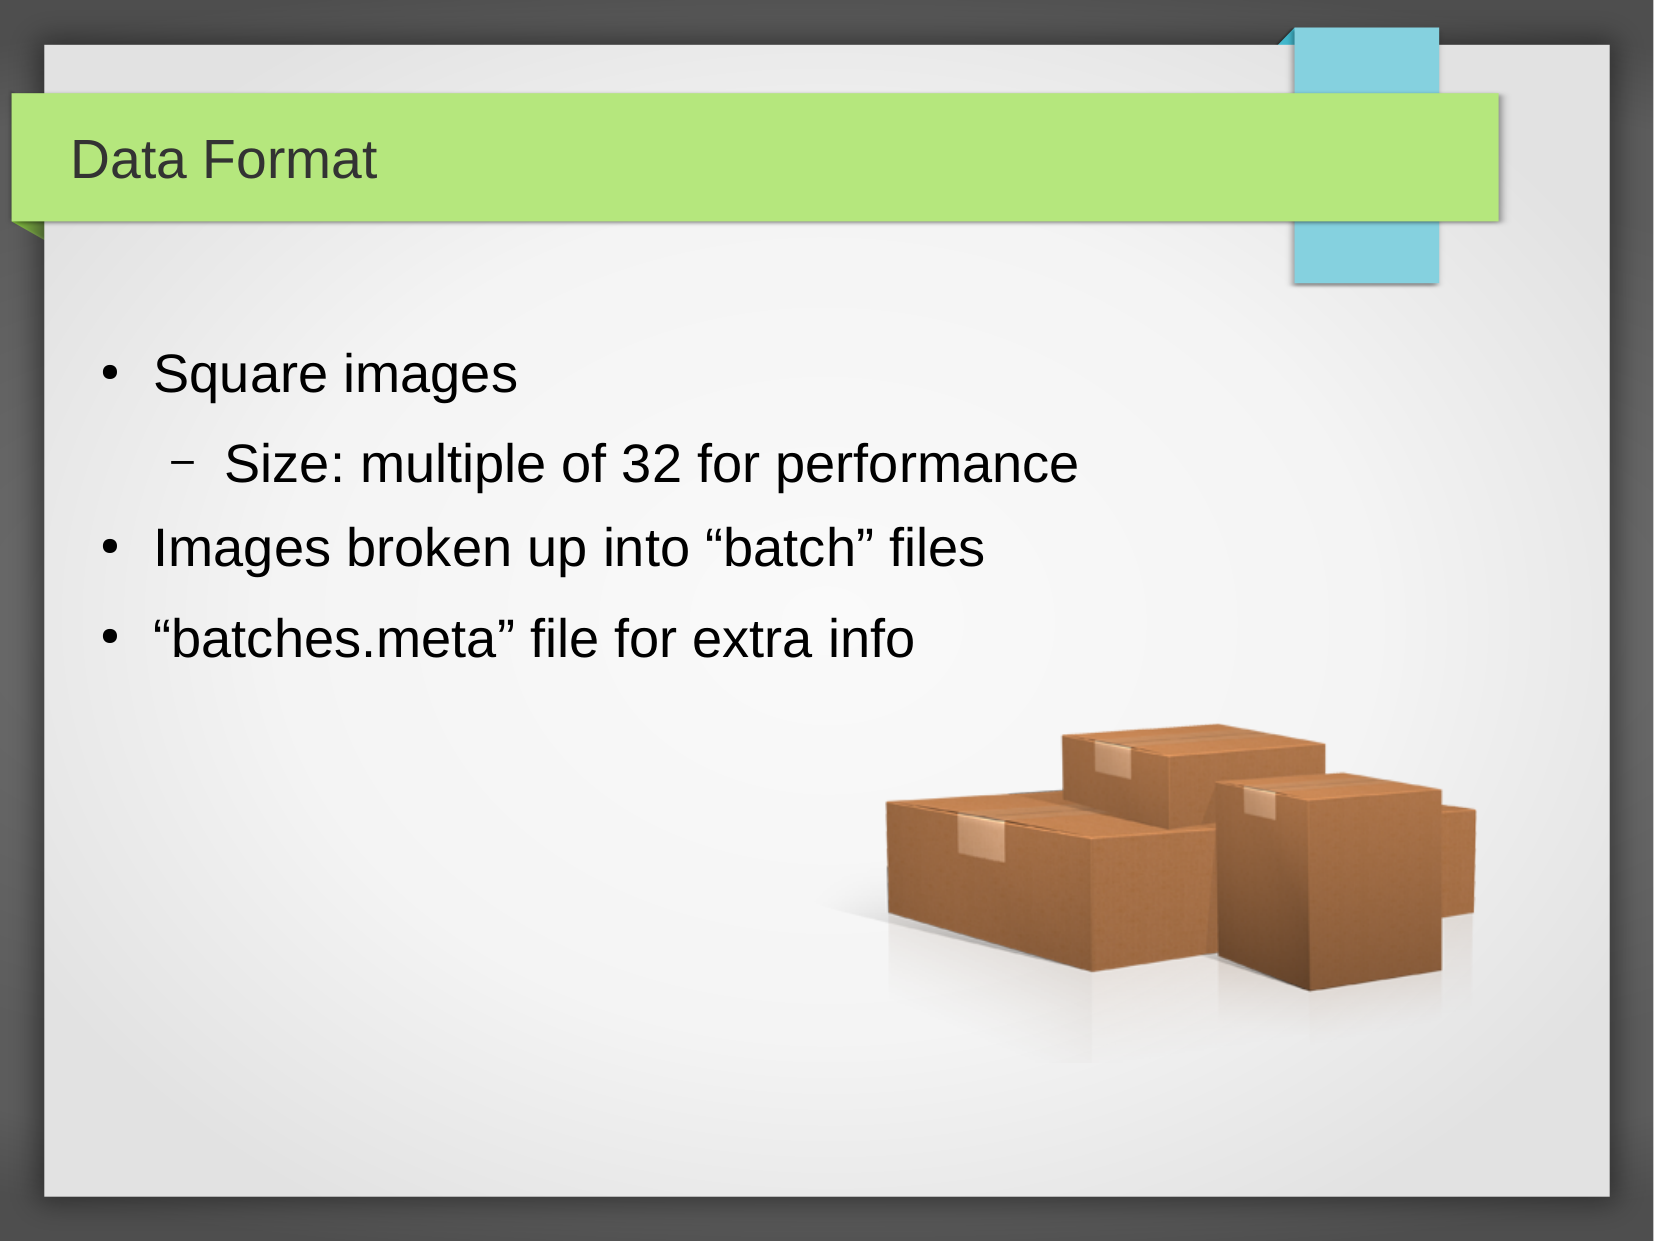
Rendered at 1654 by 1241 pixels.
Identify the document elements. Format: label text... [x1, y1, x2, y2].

list Square images Size: multiple of 32 for performance Images broken up into “batch” files “batches.meta” file for extra info [82, 343, 1576, 1063]
title Data Format [70, 106, 1229, 213]
picture [0, 0, 1654, 1241]
